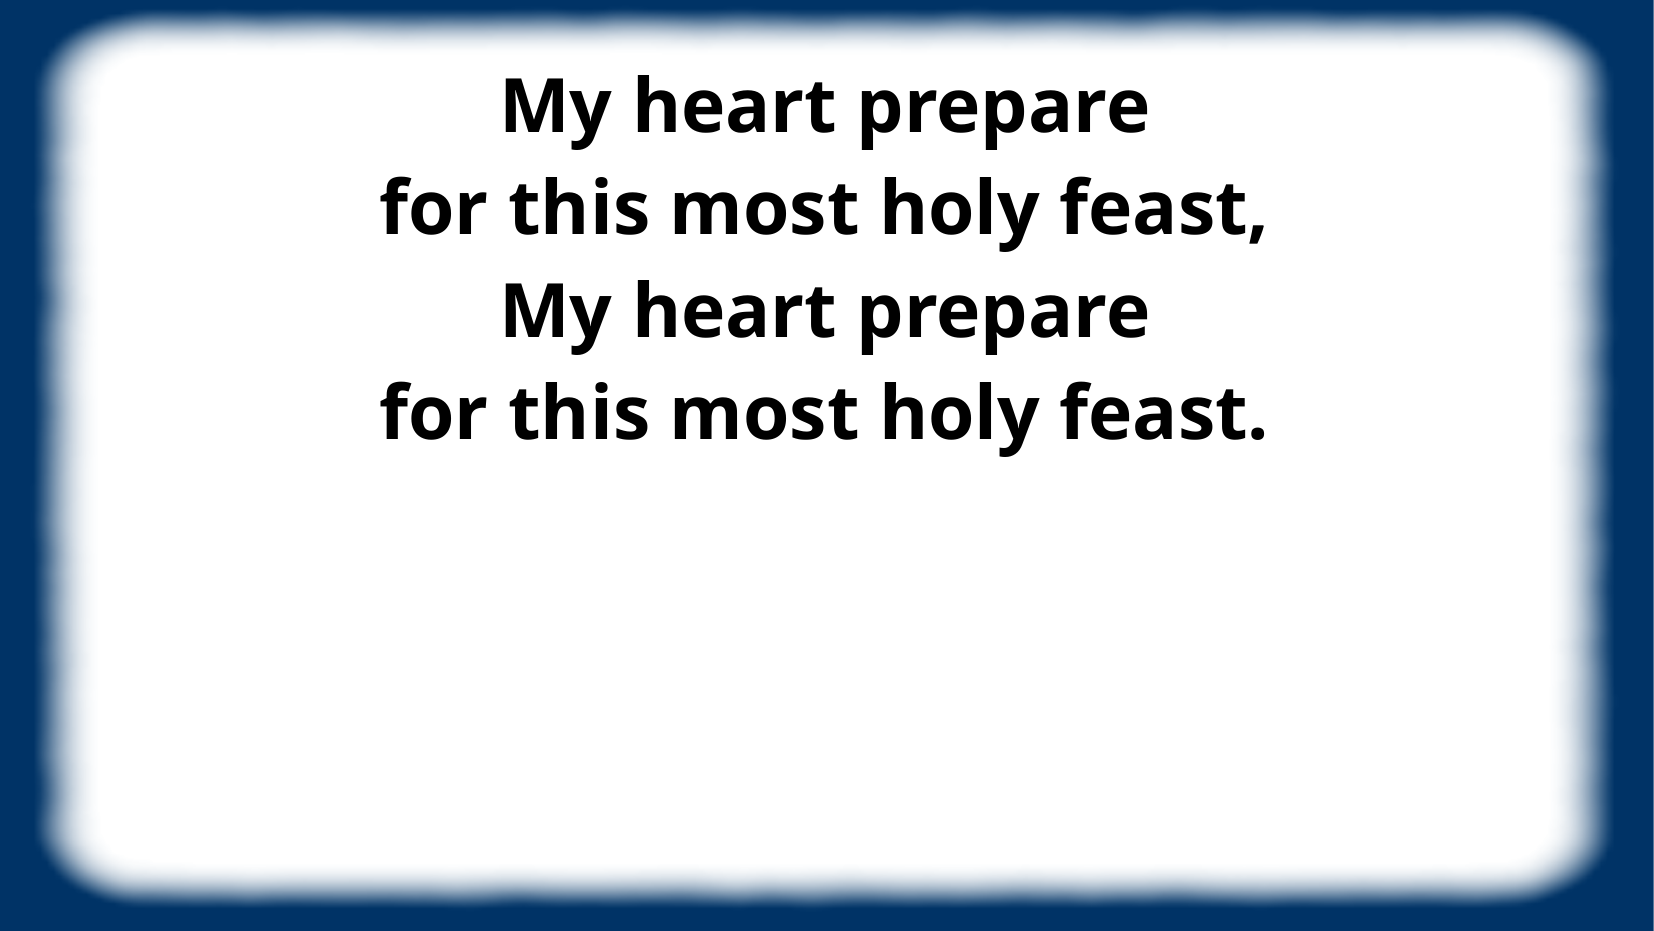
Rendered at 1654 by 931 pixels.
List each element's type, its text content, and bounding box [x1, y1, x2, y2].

picture [0, 0, 1654, 931]
text_box My heart prepare for this most holy feast, My heart prepare for this most holy feast. [75, 45, 1576, 481]
